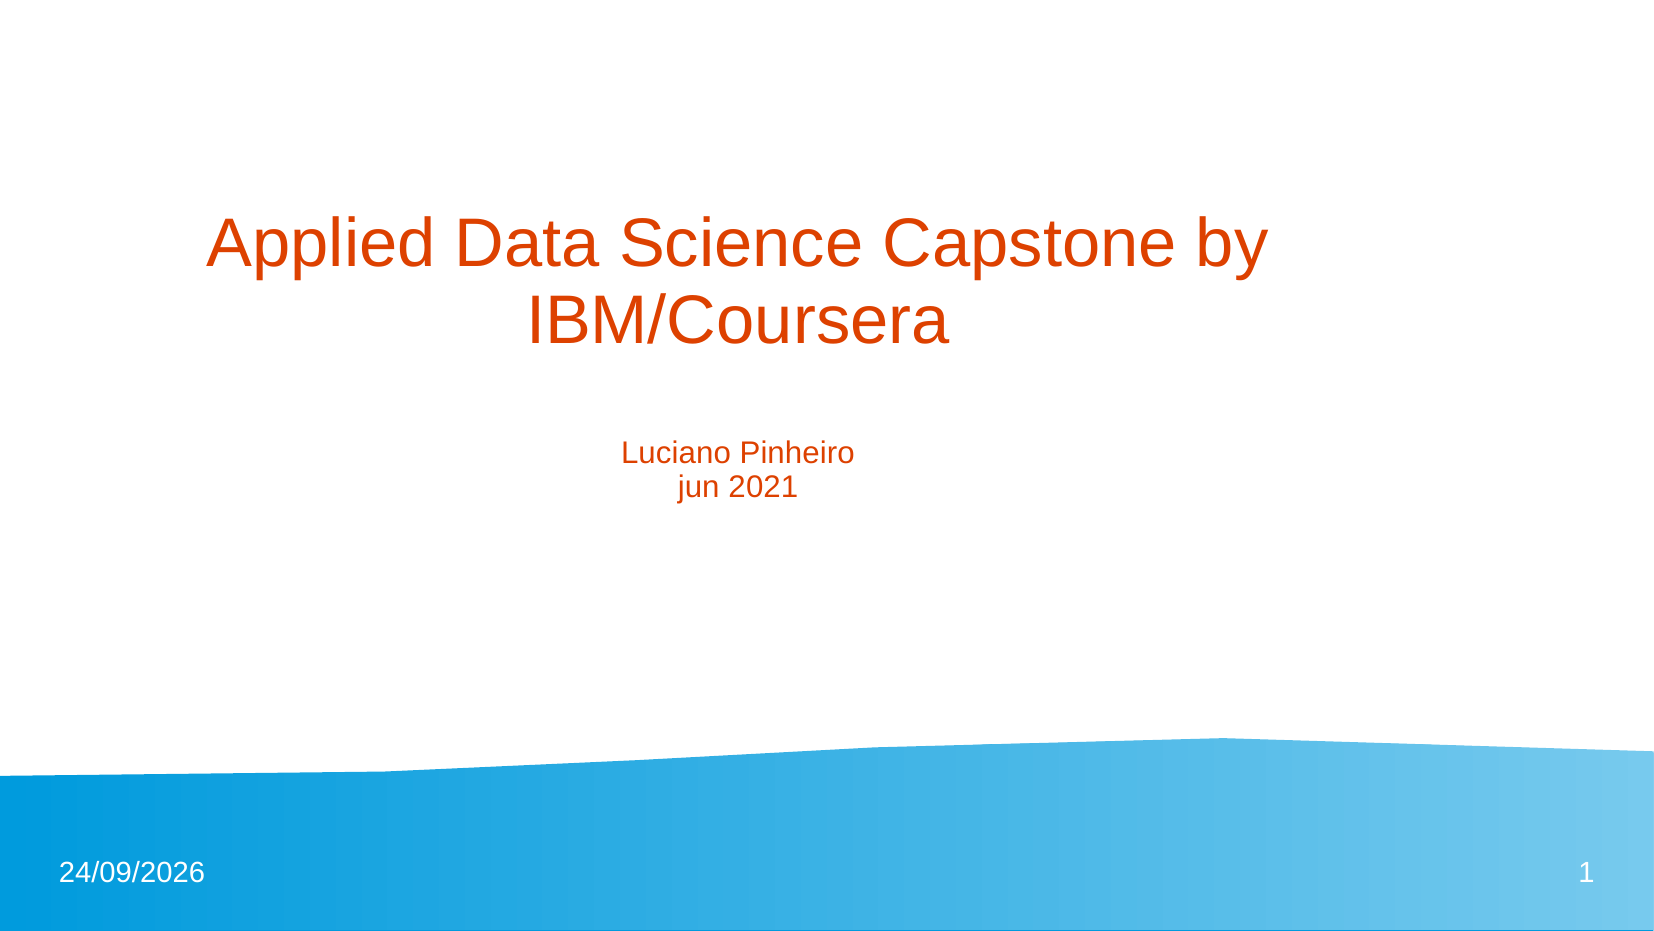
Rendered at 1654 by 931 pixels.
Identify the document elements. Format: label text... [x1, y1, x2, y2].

title Applied Data Science Capstone by IBM/Coursera Luciano Pinheiro jun 2021 [0, 200, 1477, 508]
